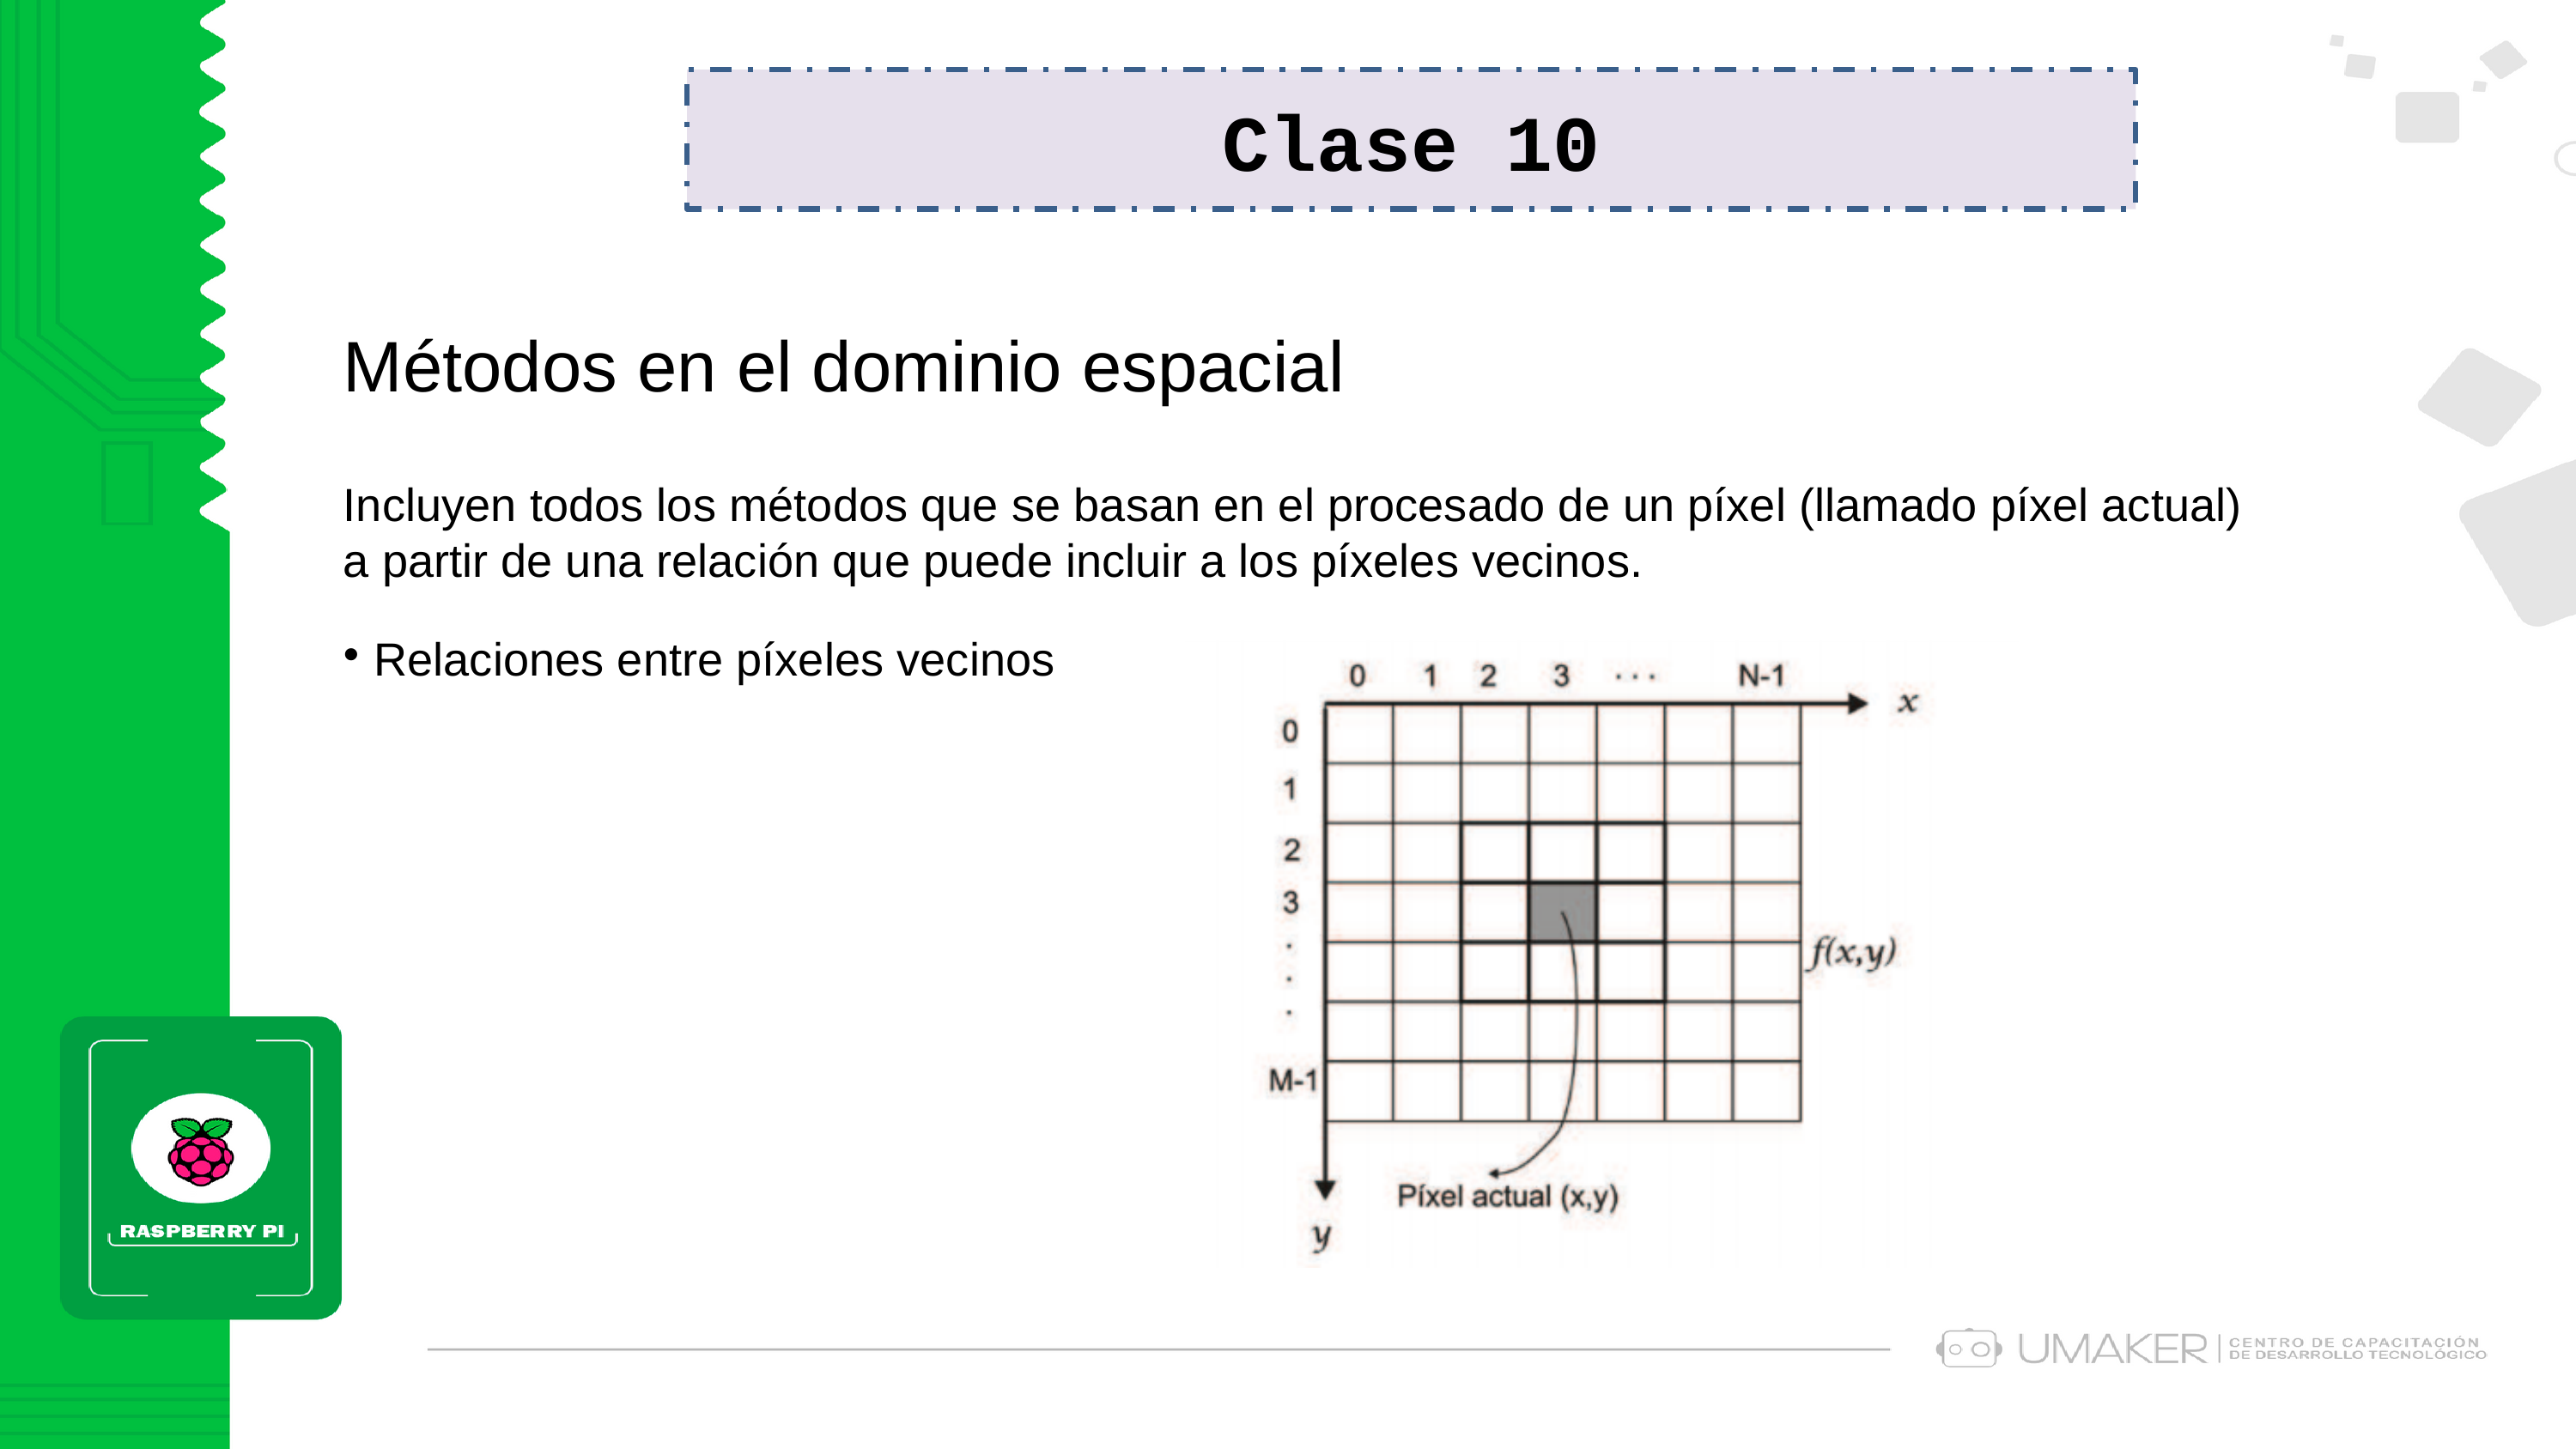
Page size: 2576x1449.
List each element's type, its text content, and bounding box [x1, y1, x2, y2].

picture [0, 0, 2576, 1449]
text_box Clase 10 [687, 70, 2136, 209]
text_box Métodos en el dominio espacial Incluyen todos los métodos que se basan en el procesado de un píxel (llamado píxel actual) a partir de una relación que puede incluir a los píxeles vecinos. Relaciones entre píxeles vecinos [331, 314, 2465, 1207]
